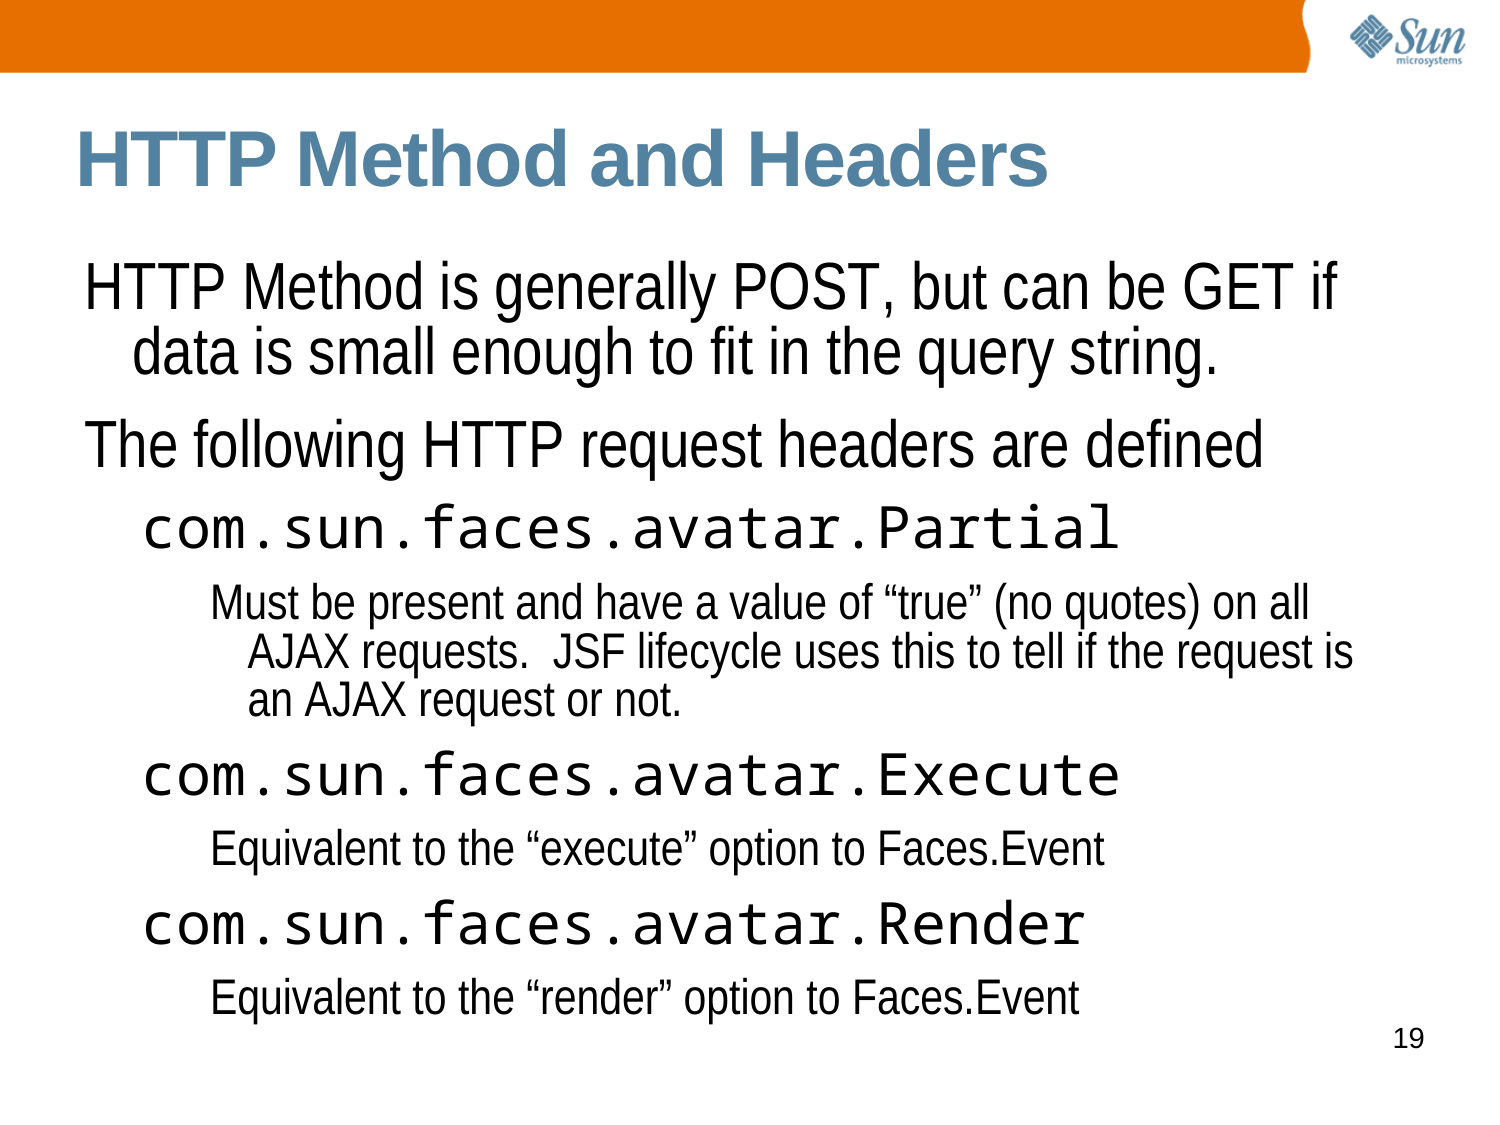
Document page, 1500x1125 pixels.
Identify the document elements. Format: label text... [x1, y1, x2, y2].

title HTTP Method and Headers [75, 122, 1438, 228]
picture [0, 0, 1500, 75]
list HTTP Method is generally POST, but can be GET if data is small enough to fit in the query string. The following HTTP request headers are defined com.sun.faces.avatar.Partial Must be present and have a value of “true” (no quotes) on all AJAX requests. JSF lifecycle uses this to tell if the request is an AJAX request or not. com.sun.faces.avatar.Execute Equivalent to the “execute” option to Faces.Event com.sun.faces.avatar.Render Equivalent to the “render” option to Faces.Event [64, 257, 1402, 1017]
